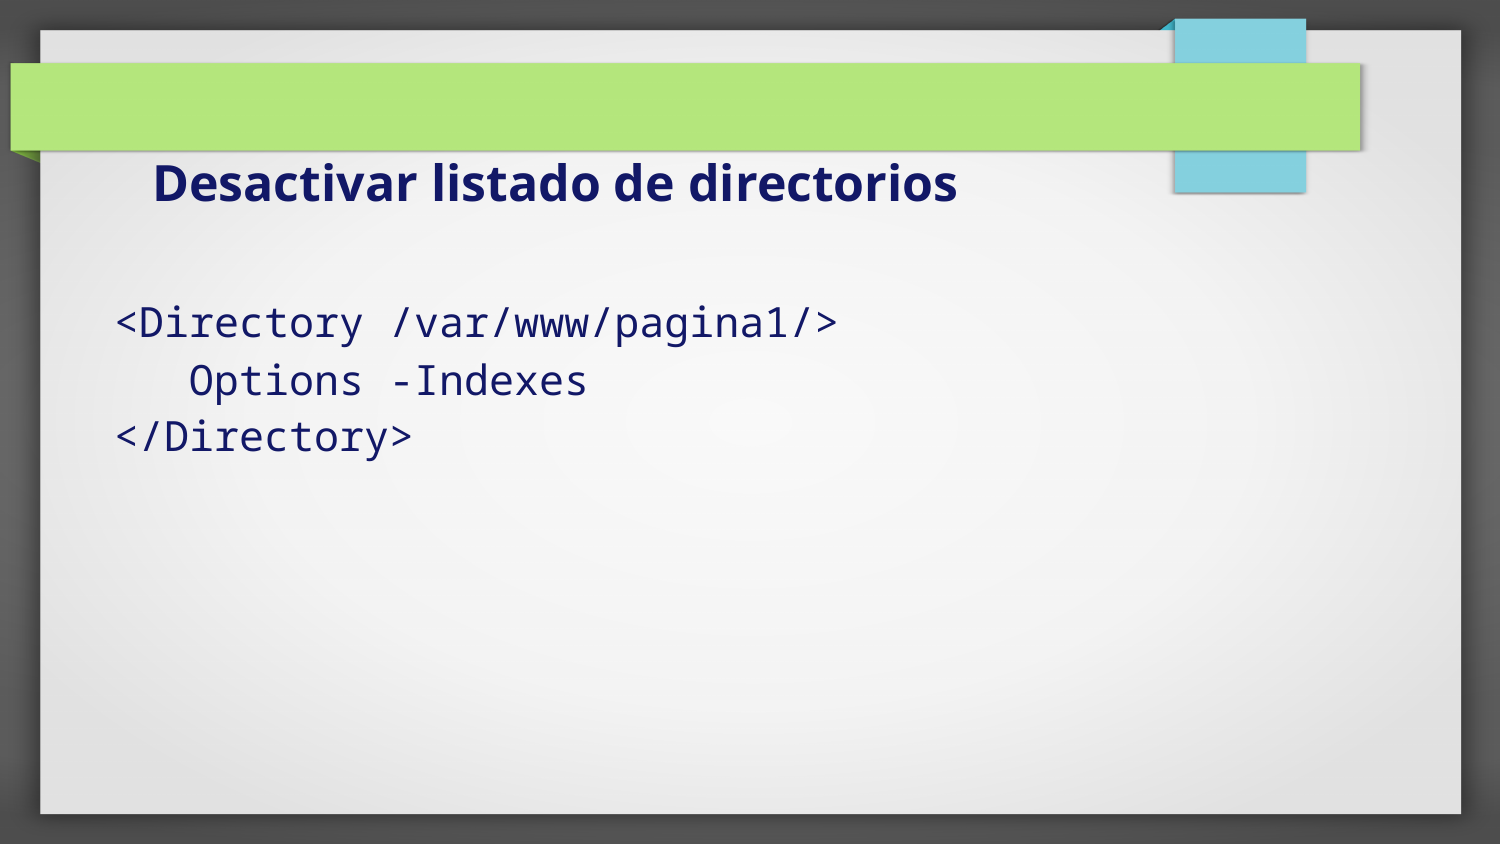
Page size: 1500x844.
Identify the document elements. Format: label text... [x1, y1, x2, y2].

picture [0, 0, 1500, 844]
title Desactivar listado de directorios [137, 146, 1011, 227]
text_box <Directory /var/www/pagina1/> Options -Indexes </Directory> [113, 236, 1418, 844]
